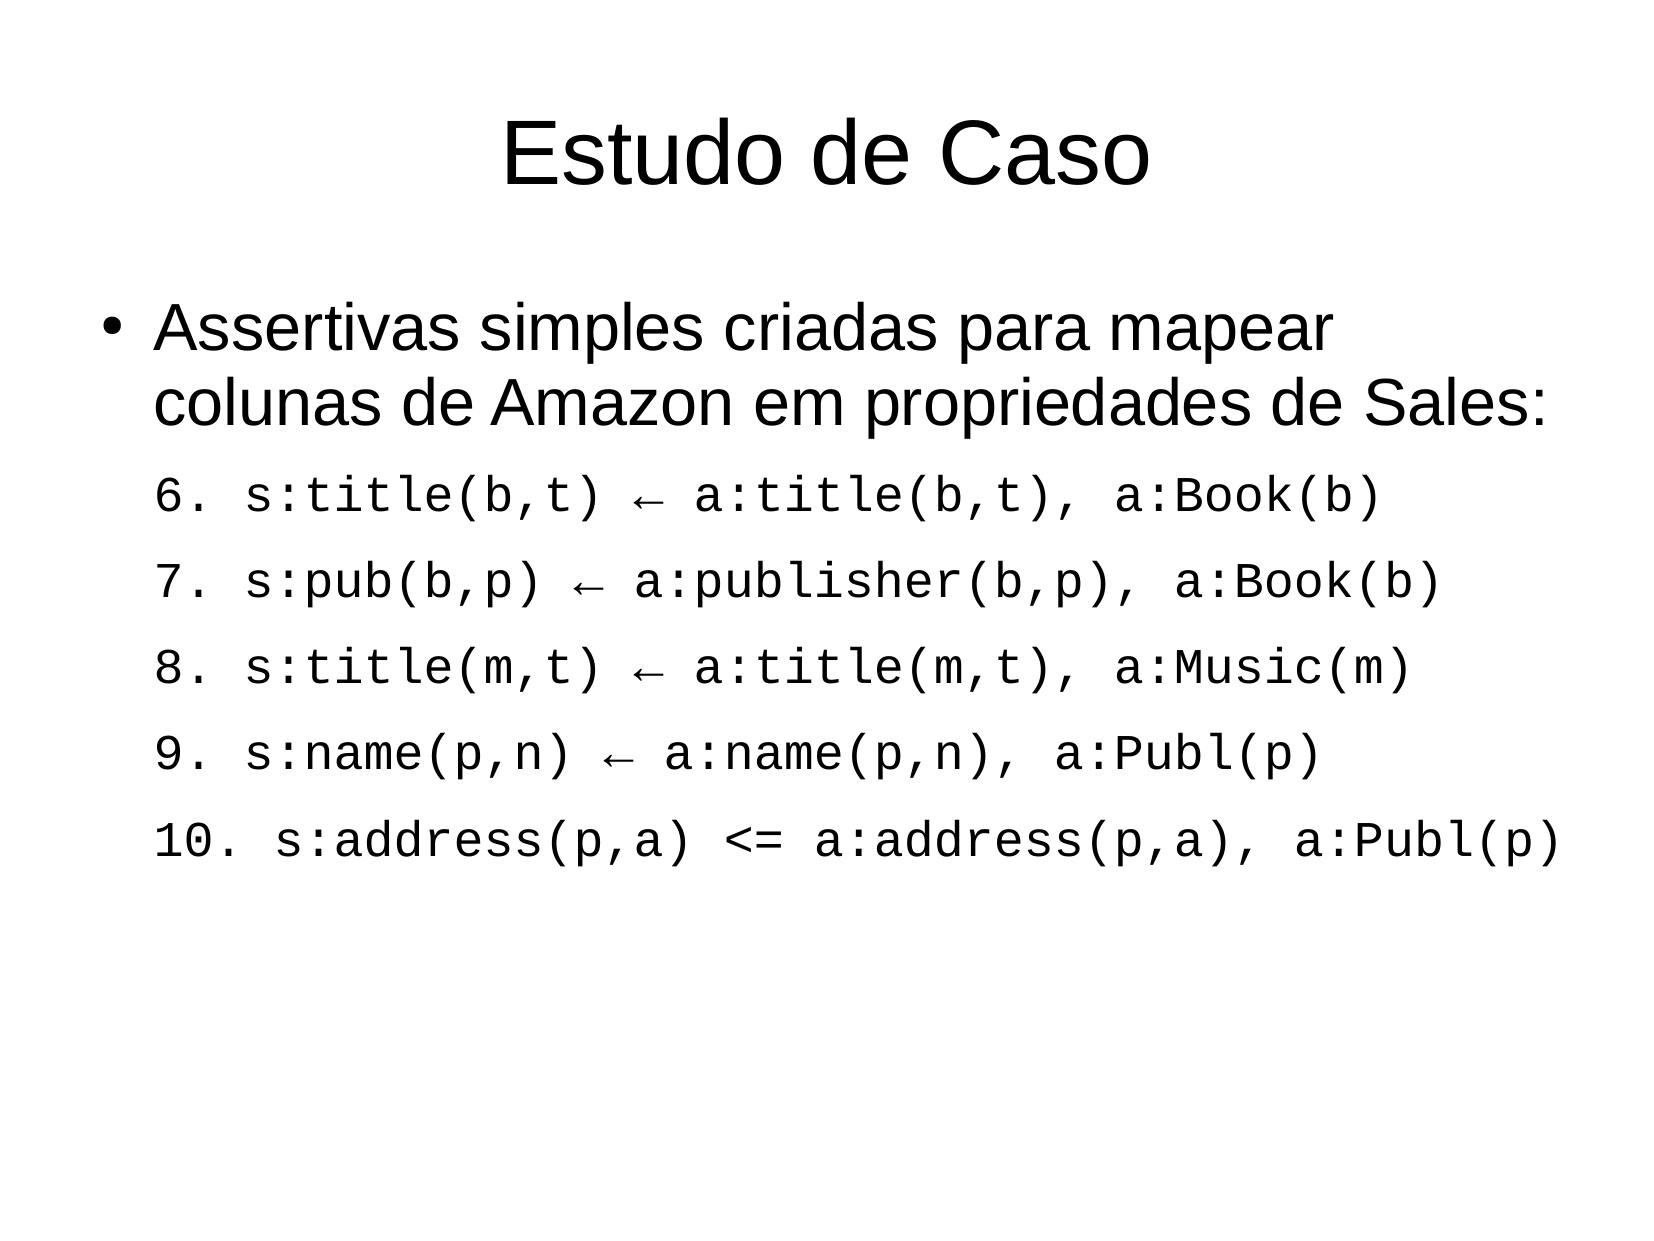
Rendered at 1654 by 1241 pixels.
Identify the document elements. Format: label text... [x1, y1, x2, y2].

title Estudo de Caso [82, 49, 1571, 257]
list Assertivas simples criadas para mapear colunas de Amazon em propriedades de Sales: 6. s:title(b,t) ← a:title(b,t), a:Book(b) 7. s:pub(b,p) ← a:publisher(b,p), a:Book(b) 8. s:title(m,t) ← a:title(m,t), a:Music(m) 9. s:name(p,n) ← a:name(p,n), a:Publ(p) 10. s:address(p,a) <= a:address(p,a), a:Publ(p) [82, 290, 1571, 1109]
